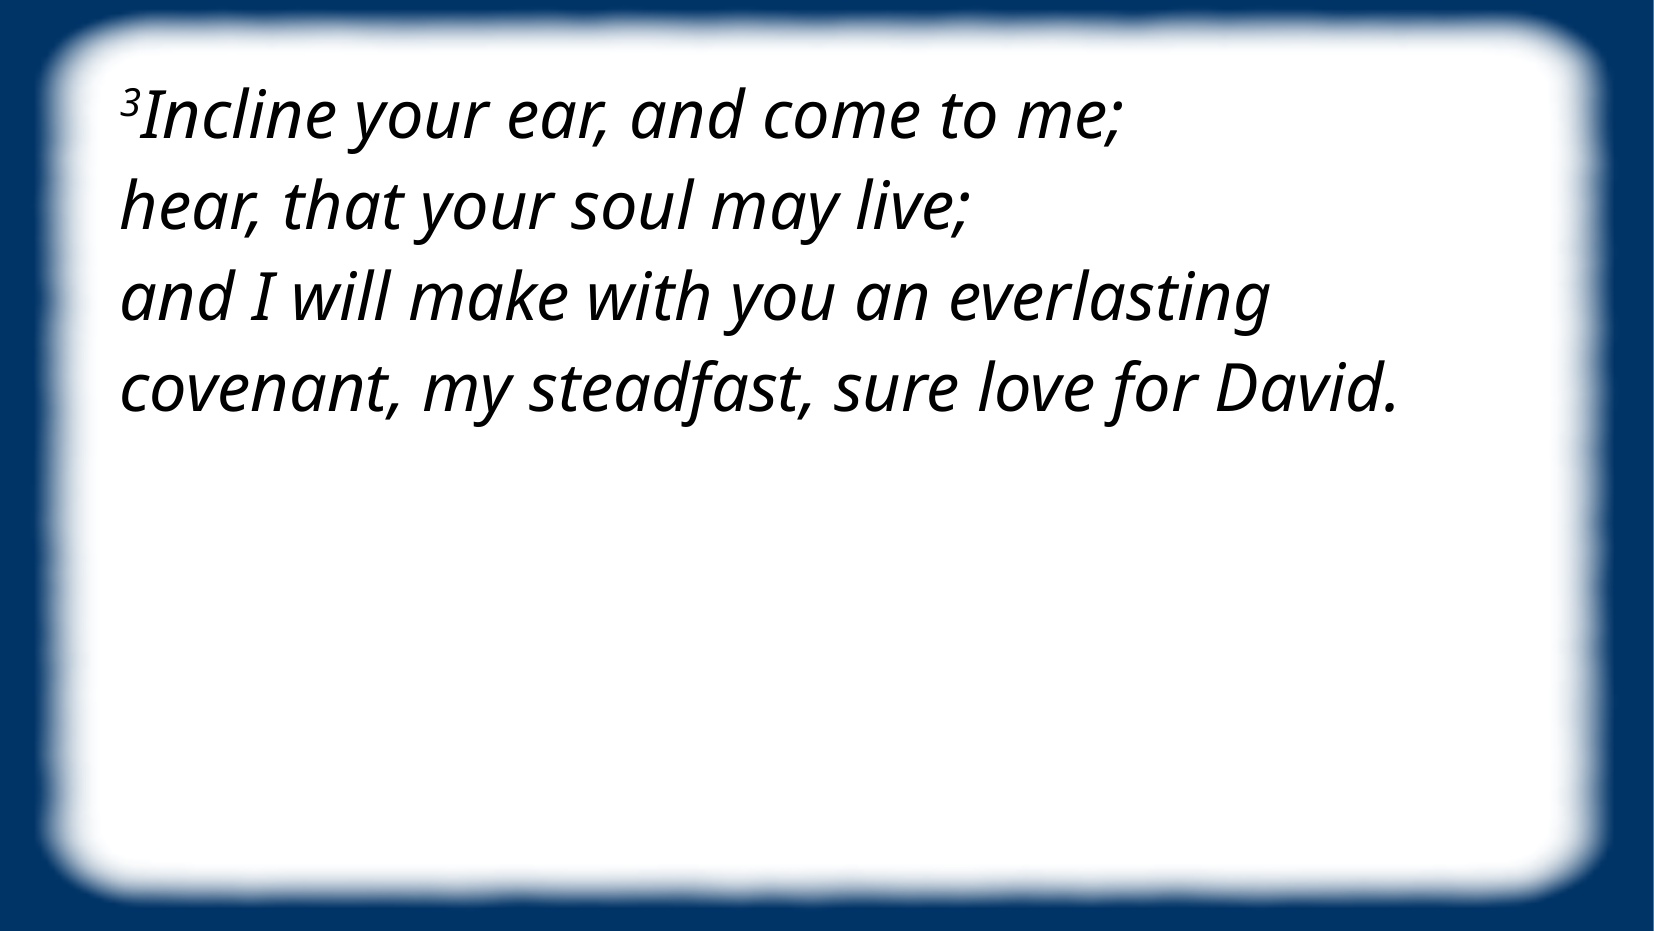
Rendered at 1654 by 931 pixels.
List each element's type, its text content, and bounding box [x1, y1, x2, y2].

picture [0, 0, 1654, 931]
text_box 3Incline your ear, and come to me; hear, that your soul may live; and I will make with you an everlasting covenant, my steadfast, sure love for David. [105, 60, 1546, 430]
